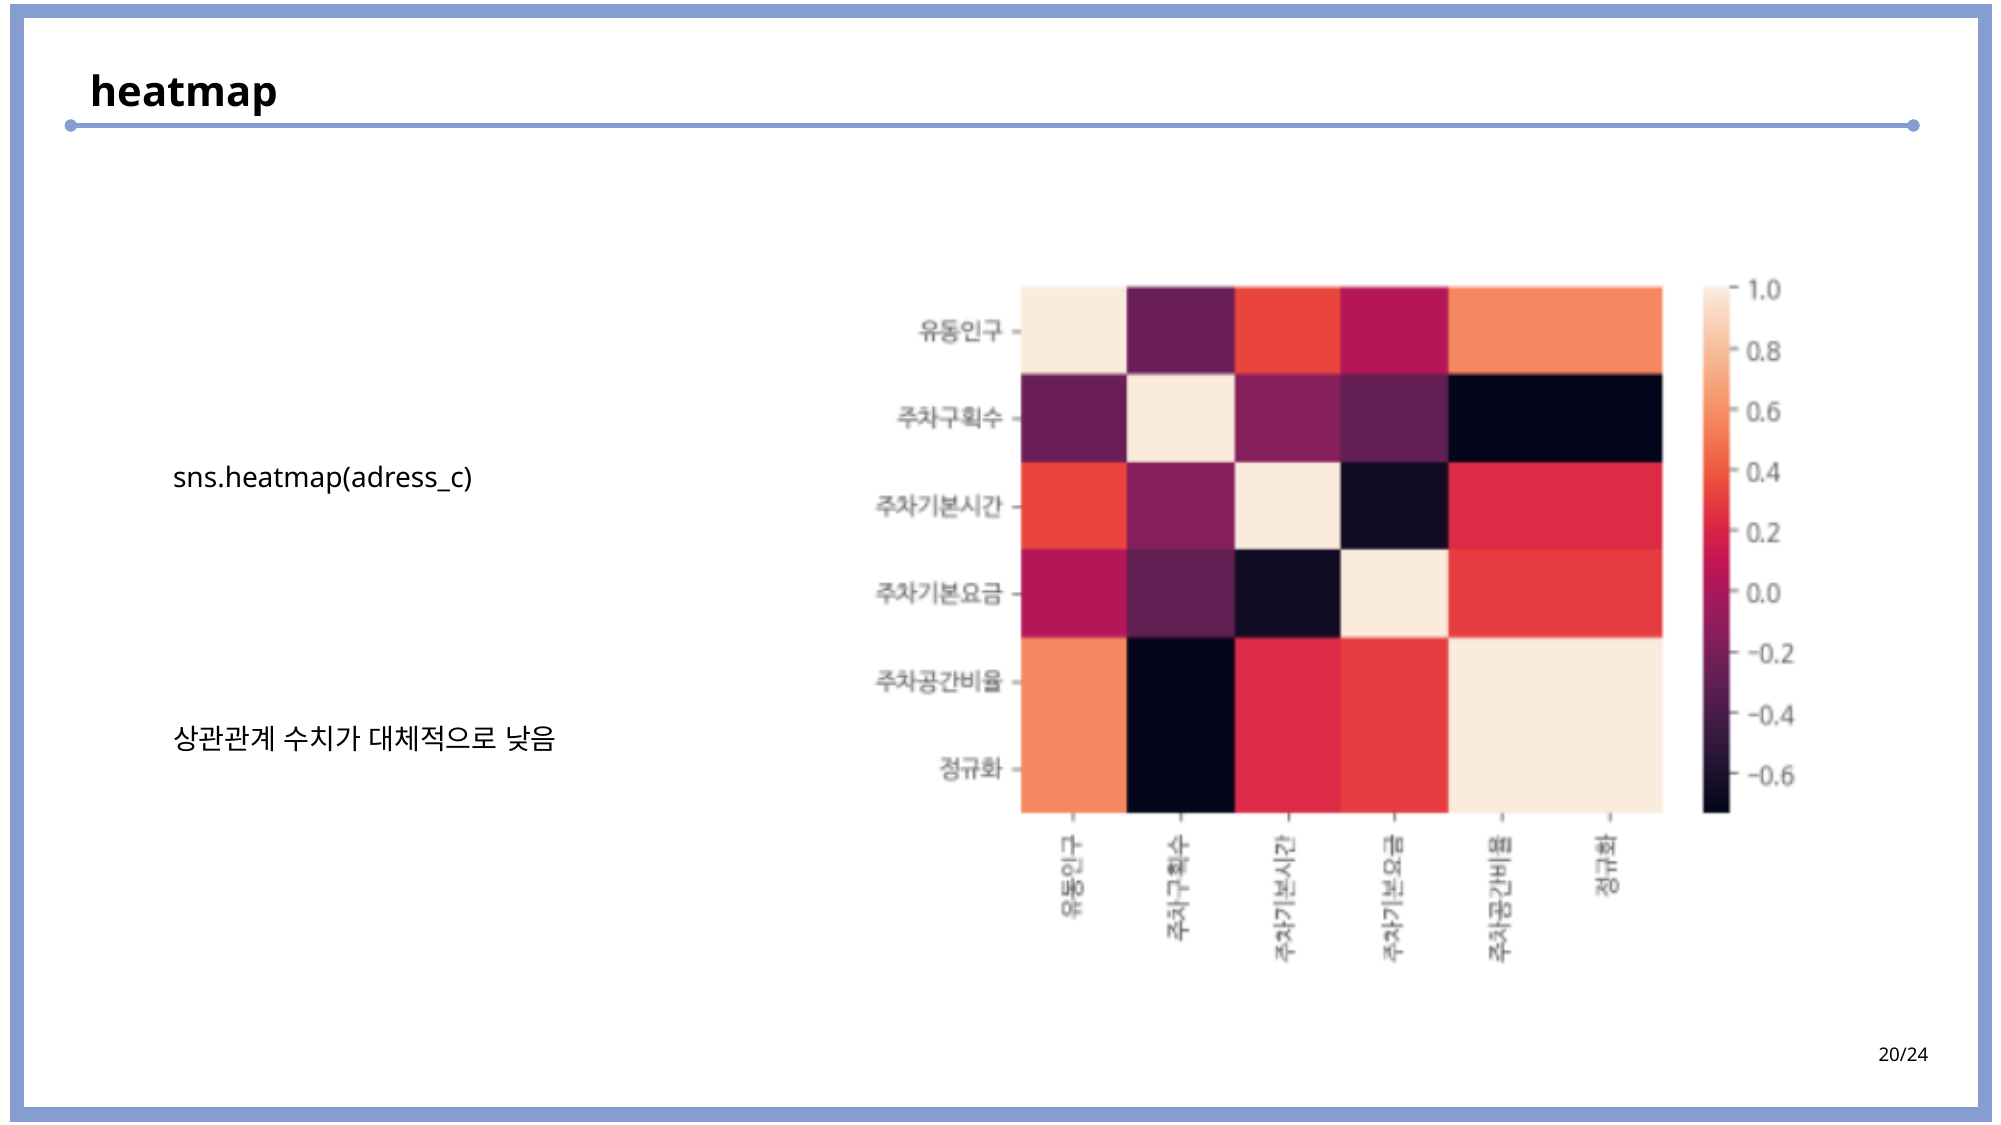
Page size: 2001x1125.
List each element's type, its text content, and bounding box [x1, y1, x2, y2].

text_box sns.heatmap(adress_c) [158, 451, 662, 501]
picture [862, 264, 1808, 974]
text_box 상관관계 수치가 대체적으로 낮음 [158, 713, 790, 763]
text_box heatmap [74, 57, 308, 123]
